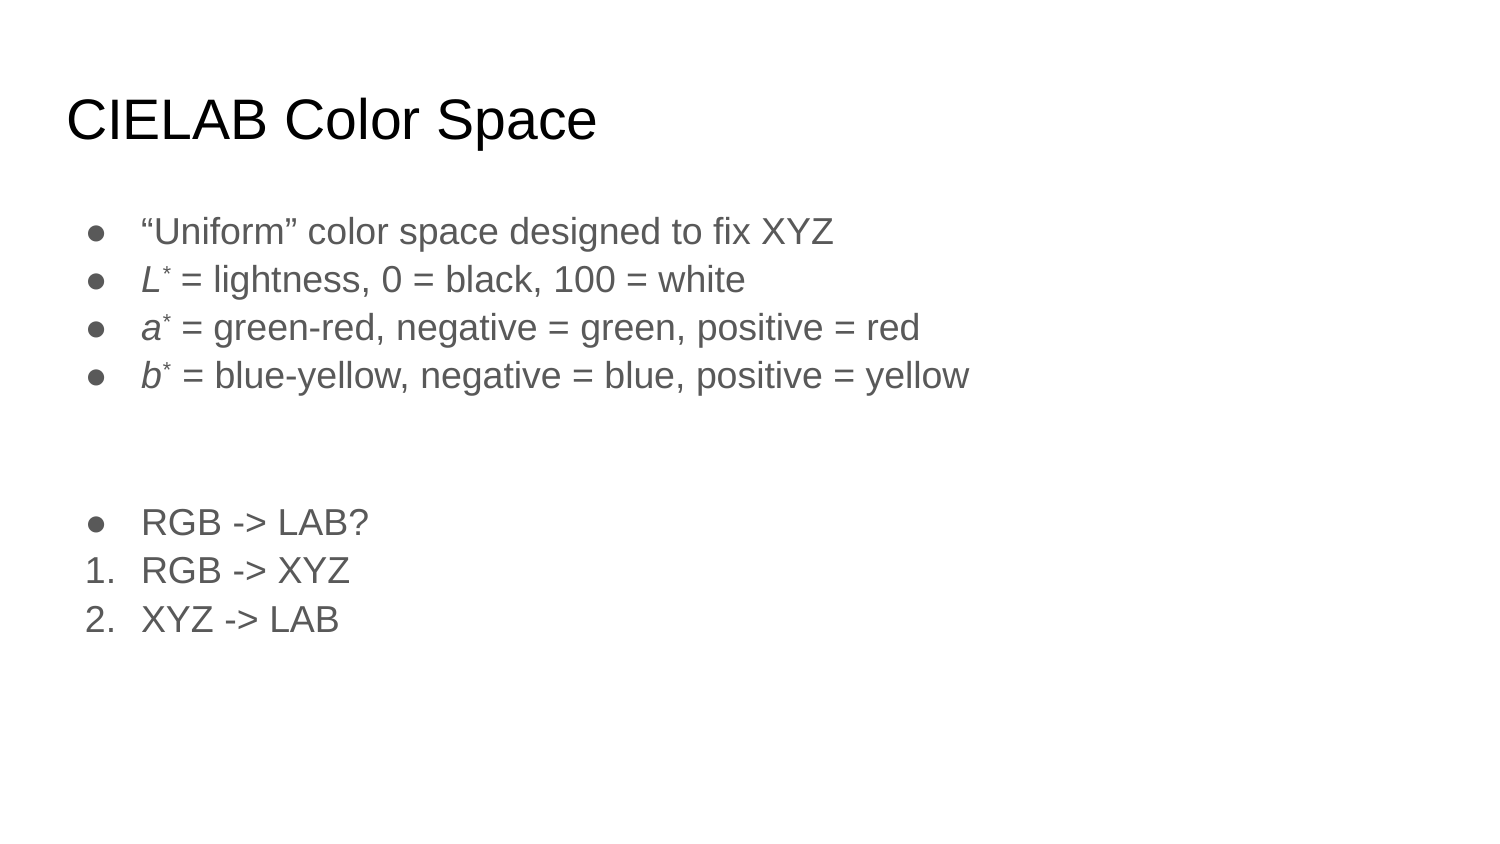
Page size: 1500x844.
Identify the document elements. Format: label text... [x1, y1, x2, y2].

title CIELAB Color Space [51, 72, 1449, 167]
list “Uniform” color space designed to fix XYZ L* = lightness, 0 = black, 100 = white a* = green-red, negative = green, positive = red b* = blue-yellow, negative = blue, positive = yellow RGB -> LAB? RGB -> XYZ XYZ -> LAB [51, 189, 1449, 750]
